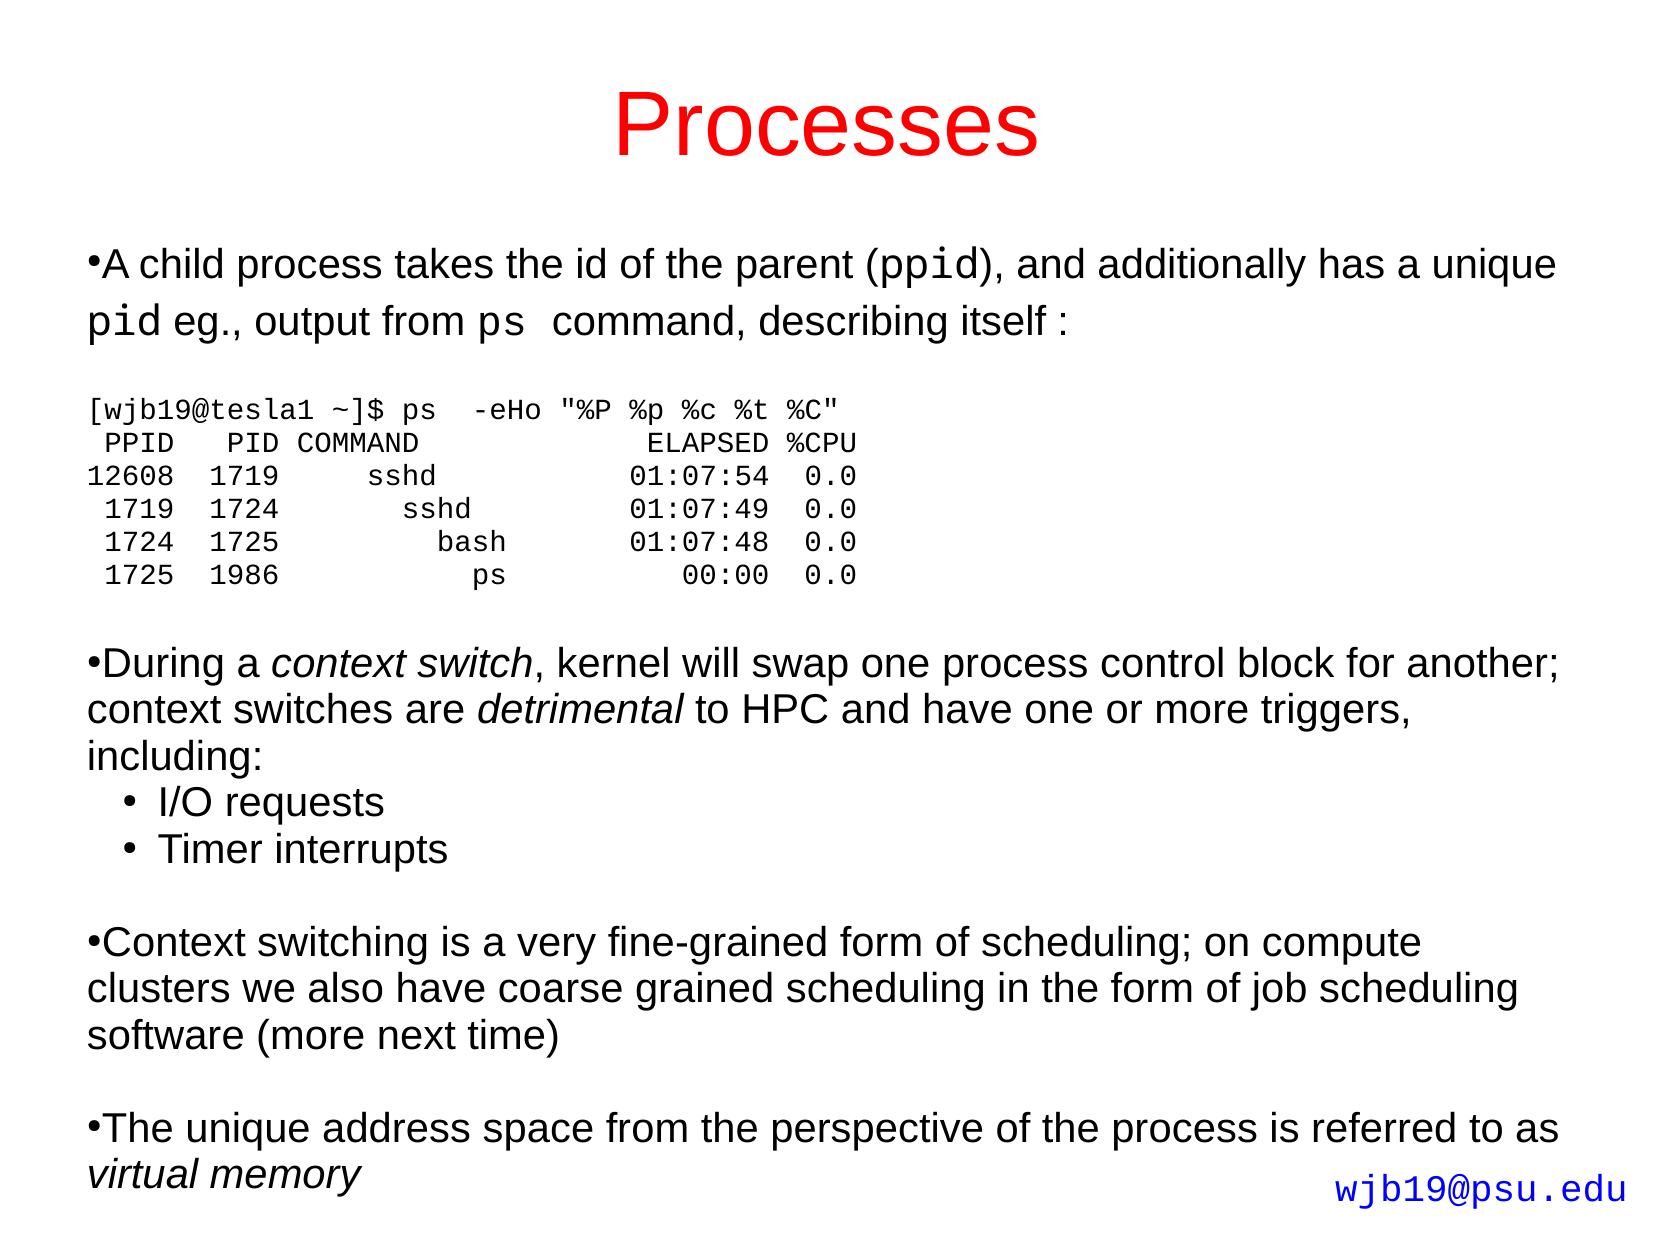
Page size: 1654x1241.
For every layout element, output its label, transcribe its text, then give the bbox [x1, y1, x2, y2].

subtitle A child process takes the id of the parent (ppid), and additionally has a unique pid eg., output from ps command, describing itself : [wjb19@tesla1 ~]$ ps -eHo "%P %p %c %t %C" PPID PID COMMAND ELAPSED %CPU 12608 1719 sshd 01:07:54 0.0 1719 1724 sshd 01:07:49 0.0 1724 1725 bash 01:07:48 0.0 1725 1986 ps 00:00 0.0 During a context switch, kernel will swap one process control block for another; context switches are detrimental to HPC and have one or more triggers, including: I/O requests Timer interrupts Context switching is a very fine-grained form of scheduling; on compute clusters we also have coarse grained scheduling in the form of job scheduling software (more next time) The unique address space from the perspective of the process is referred to as virtual memory [86, 140, 1576, 1178]
text_box wjb19@psu.edu [1320, 1162, 1643, 1220]
title Processes [82, 19, 1571, 227]
